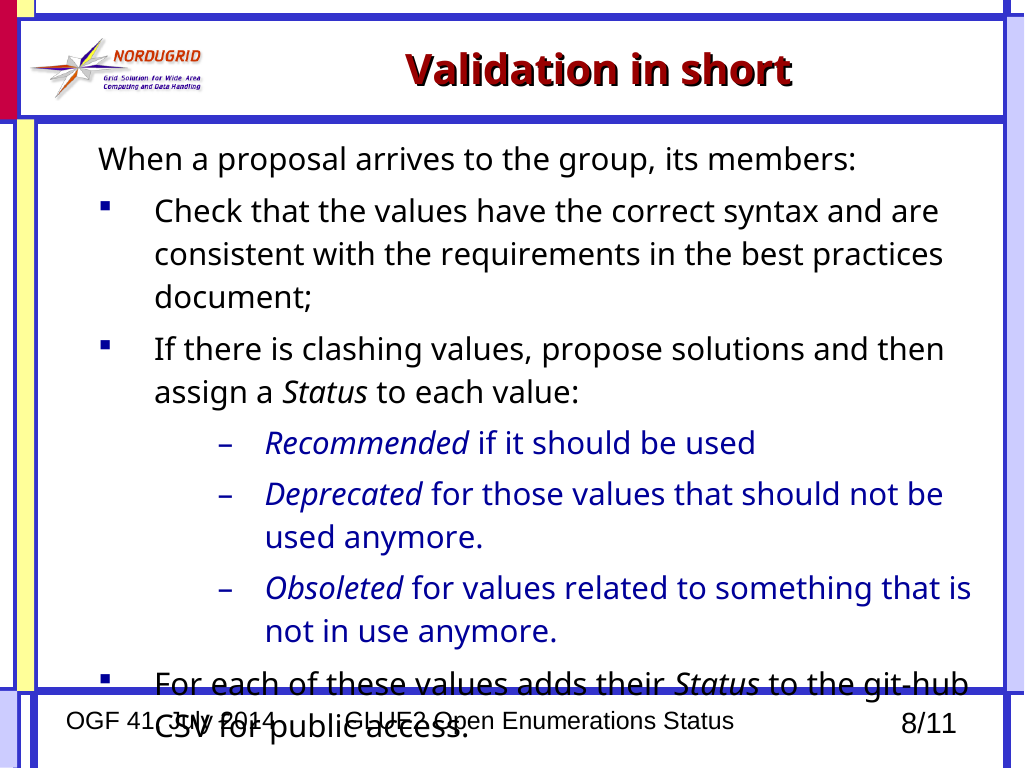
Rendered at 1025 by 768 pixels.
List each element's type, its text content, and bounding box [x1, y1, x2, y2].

list When a proposal arrives to the group, its members: Check that the values have the correct syntax and are consistent with the requirements in the best practices document; If there is clashing values, propose solutions and then assign a Status to each value: Recommended if it should be used Deprecated for those values that should not be used anymore. Obsoleted for values related to something that is not in use anymore. For each of these values adds their Status to the git-hub CSV for public access. [59, 136, 973, 669]
picture [27, 34, 205, 101]
title Validation in short [221, 11, 975, 125]
